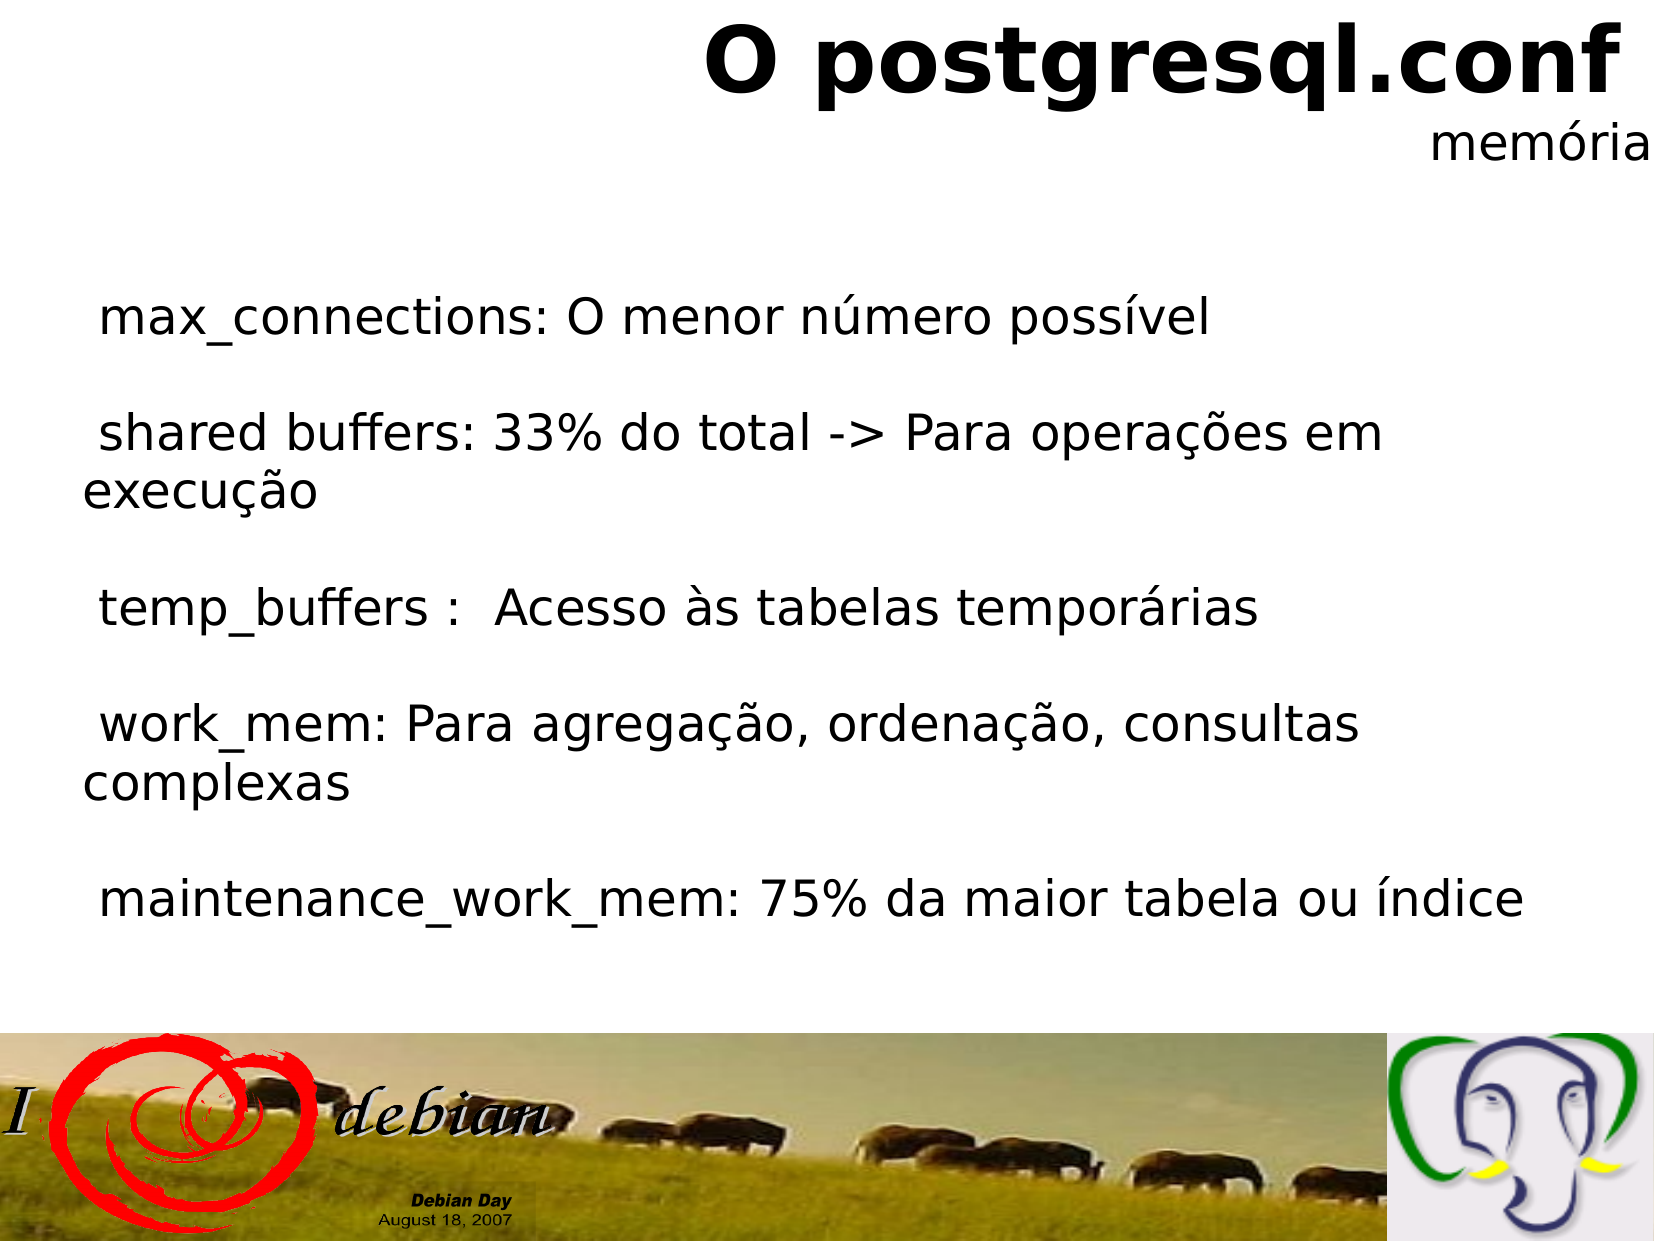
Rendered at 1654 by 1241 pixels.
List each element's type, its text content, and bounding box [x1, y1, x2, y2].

picture [0, 1033, 1654, 1241]
subtitle max_connections: O menor número possível shared buffers: 33% do total -> Para operações em execução temp_buffers : Acesso às tabelas temporárias work_mem: Para agregação, ordenação, consultas complexas maintenance_work_mem: 75% da maior tabela ou índice [82, 182, 1571, 1034]
title O postgresql.conf memória [88, 7, 1654, 173]
